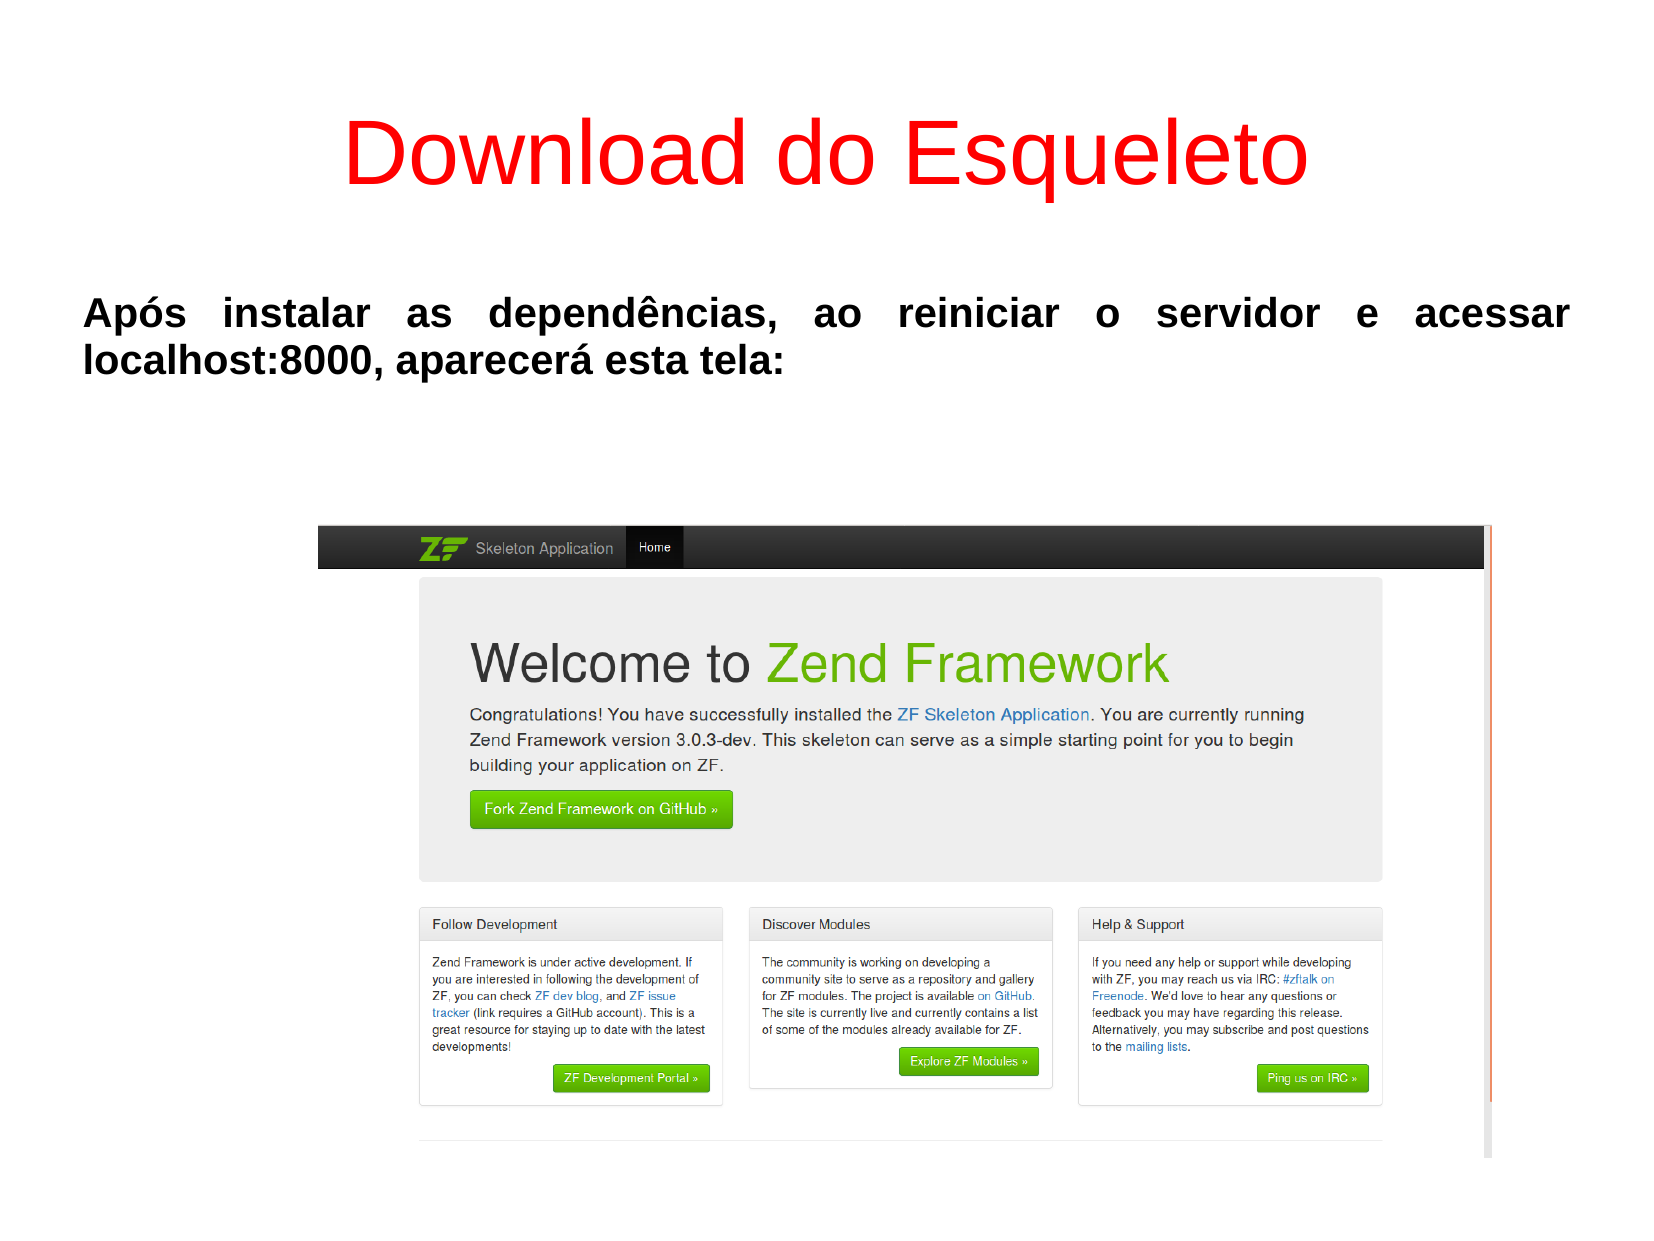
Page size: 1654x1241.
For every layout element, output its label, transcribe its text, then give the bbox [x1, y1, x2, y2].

title Download do Esqueleto [82, 49, 1571, 257]
picture [318, 524, 1492, 1158]
list Após instalar as dependências, ao reiniciar o servidor e acessar localhost:8000, aparecerá esta tela: [82, 290, 1571, 1010]
